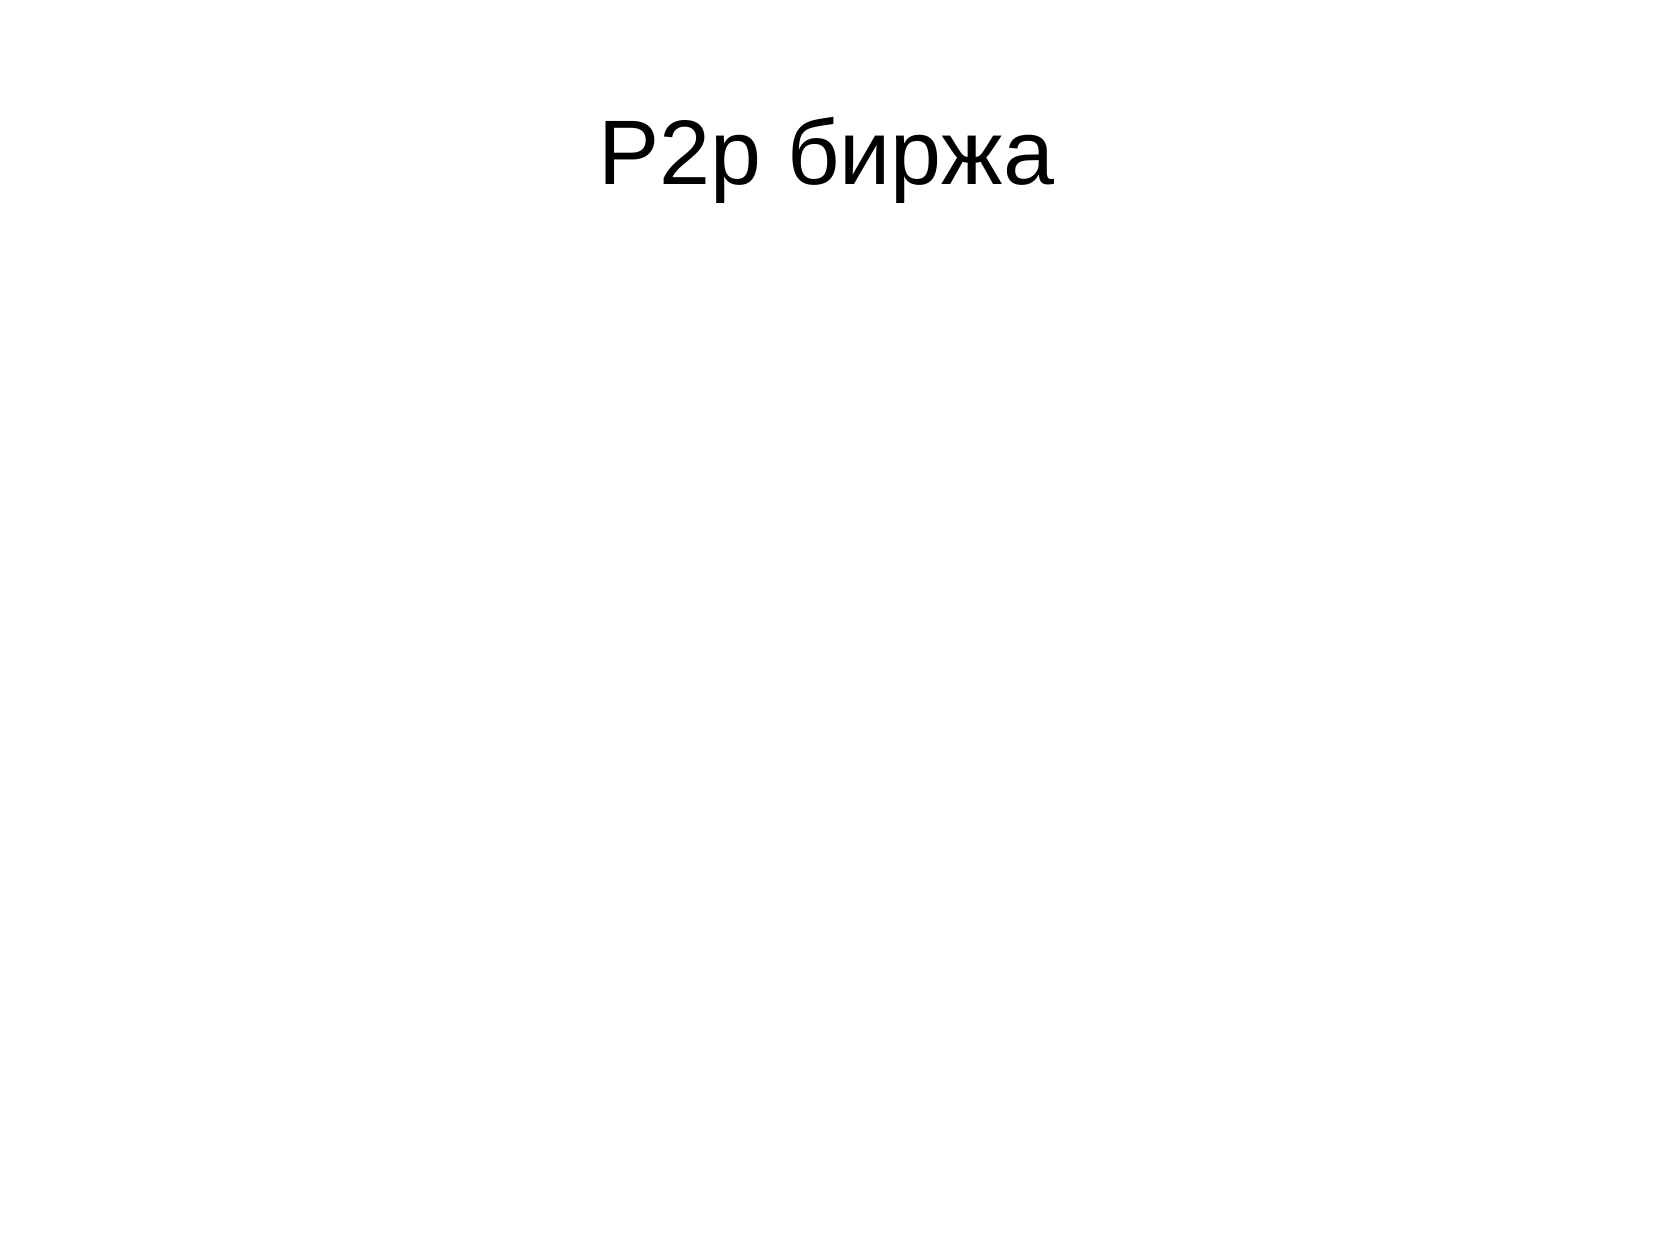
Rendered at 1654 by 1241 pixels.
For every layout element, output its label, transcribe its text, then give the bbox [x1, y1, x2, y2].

title P2p биржа [82, 49, 1571, 257]
